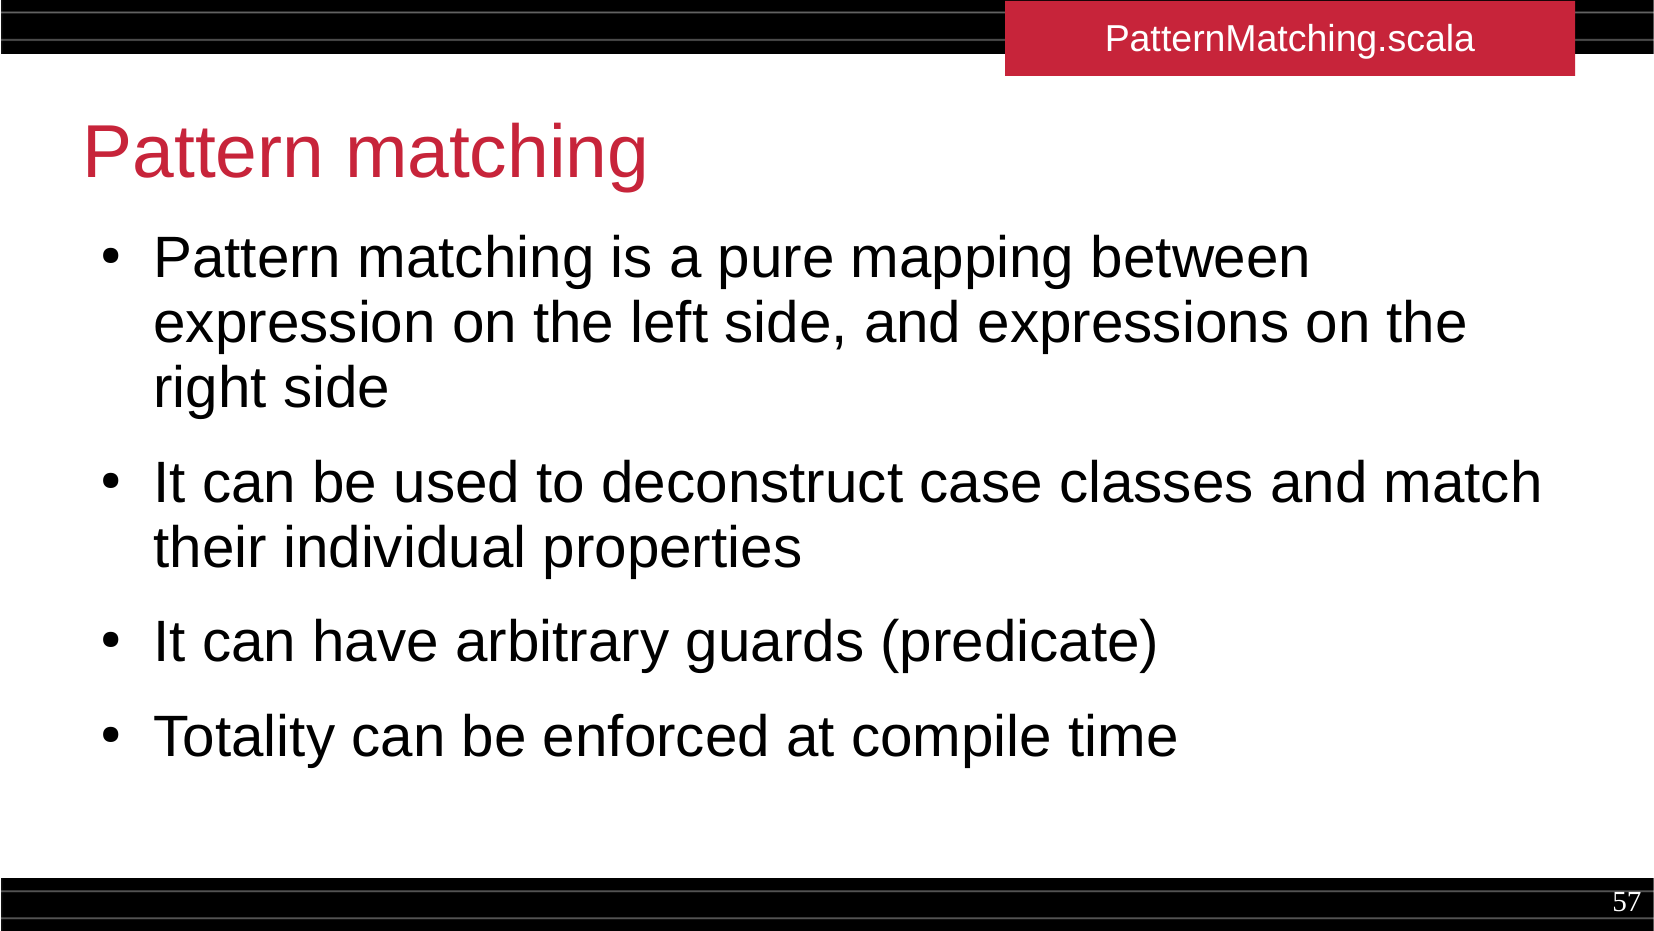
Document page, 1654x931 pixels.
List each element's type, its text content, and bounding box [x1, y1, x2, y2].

title Pattern matching [82, 92, 1571, 211]
picture [1, 878, 1654, 931]
text_box PatternMatching.scala [1005, 0, 1576, 76]
picture [1576, 0, 1654, 54]
list Pattern matching is a pure mapping between expression on the left side, and expressions on the right side It can be used to deconstruct case classes and match their individual properties It can have arbitrary guards (predicate) Totality can be enforced at compile time [82, 225, 1571, 856]
picture [1, 0, 1005, 54]
